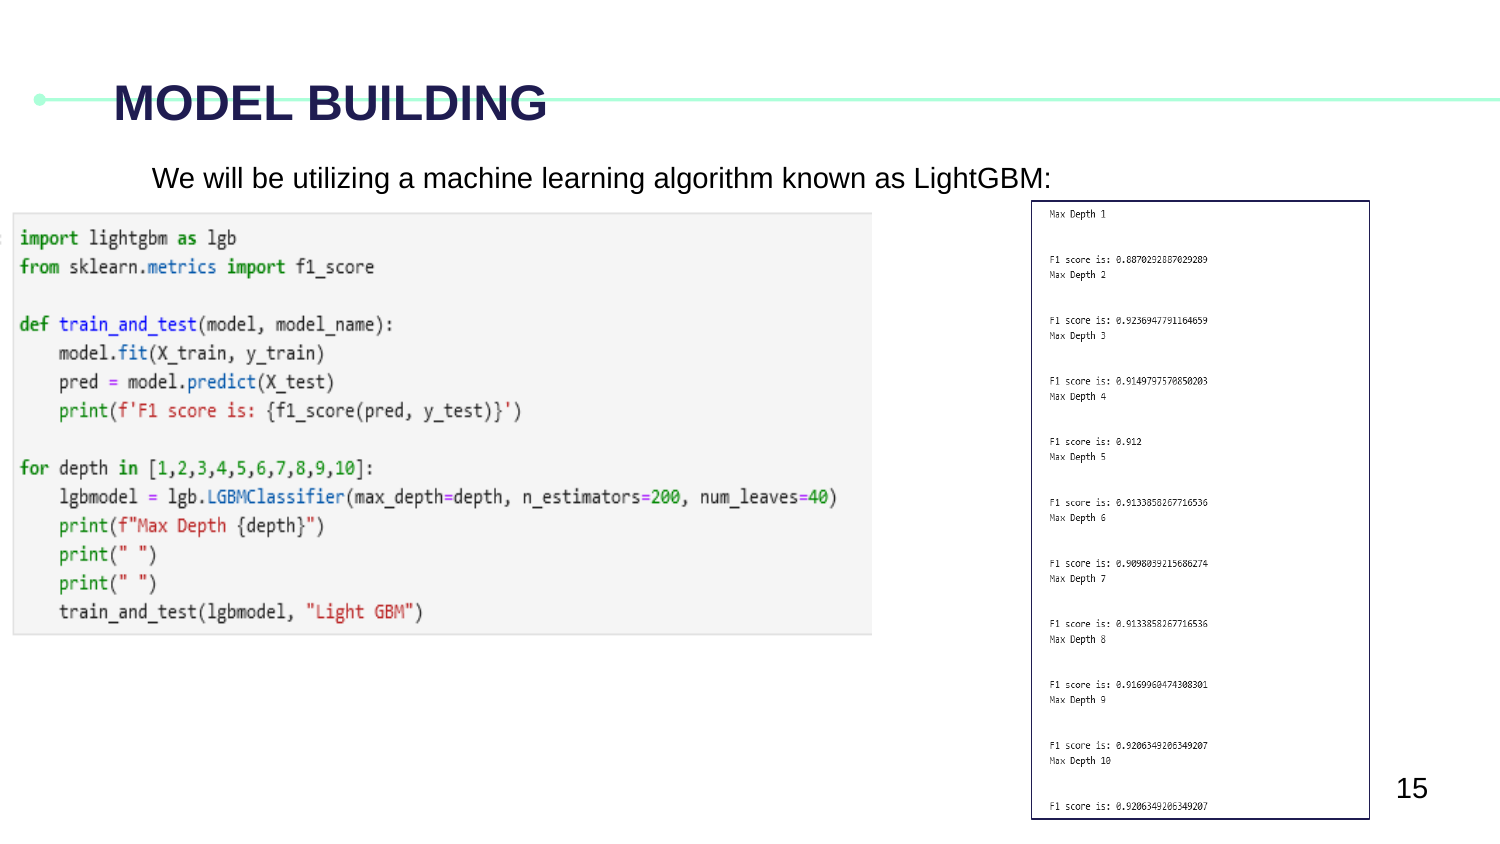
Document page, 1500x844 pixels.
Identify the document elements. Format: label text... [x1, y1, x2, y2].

picture [0, 201, 872, 644]
text_box 15 [1380, 761, 1450, 812]
text_box We will be utilizing a machine learning algorithm known as LightGBM: [136, 151, 1111, 202]
picture [1032, 201, 1369, 819]
title Model Building [98, 55, 1097, 144]
